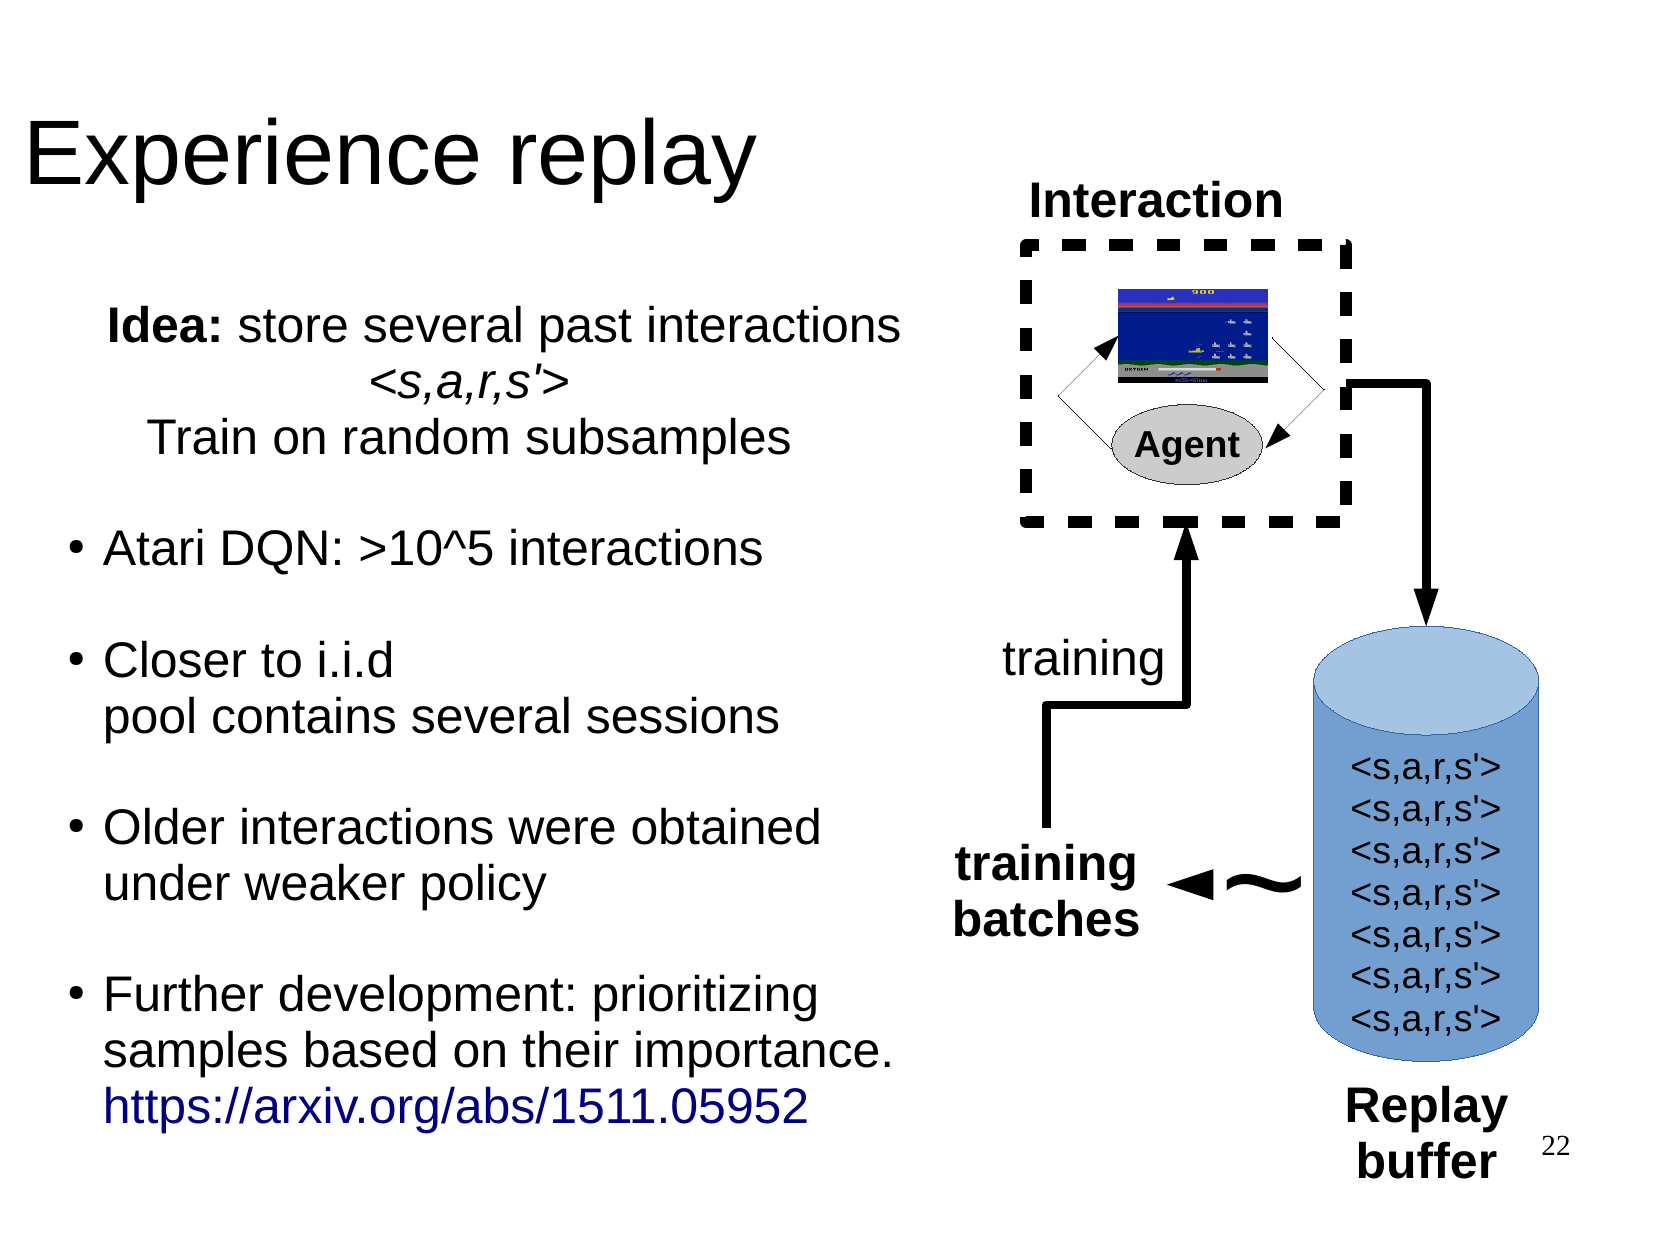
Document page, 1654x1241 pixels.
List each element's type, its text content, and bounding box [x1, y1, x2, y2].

title Experience replay [23, 49, 1512, 257]
text_box Idea: store several past interactions <s,a,r,s'> Train on random subsamples Atari DQN: >10^5 interactions Closer to i.i.d pool contains several sessions Older interactions were obtained under weaker policy Further development: prioritizing samples based on their importance. https://arxiv.org/abs/1511.05952 [17, 234, 921, 1207]
text_box training batches [928, 828, 1165, 956]
text_box training [977, 622, 1191, 736]
text_box ~ [1205, 790, 1323, 973]
text_box Interaction [1013, 164, 1300, 236]
text_box Replay buffer [1329, 1070, 1524, 1198]
picture [1118, 289, 1268, 383]
text_box [1026, 257, 1346, 523]
text_box <s,a,r,s'> <s,a,r,s'> <s,a,r,s'> <s,a,r,s'> <s,a,r,s'> <s,a,r,s'> <s,a,r,s'> [1313, 685, 1539, 1062]
text_box Agent [1111, 404, 1263, 485]
